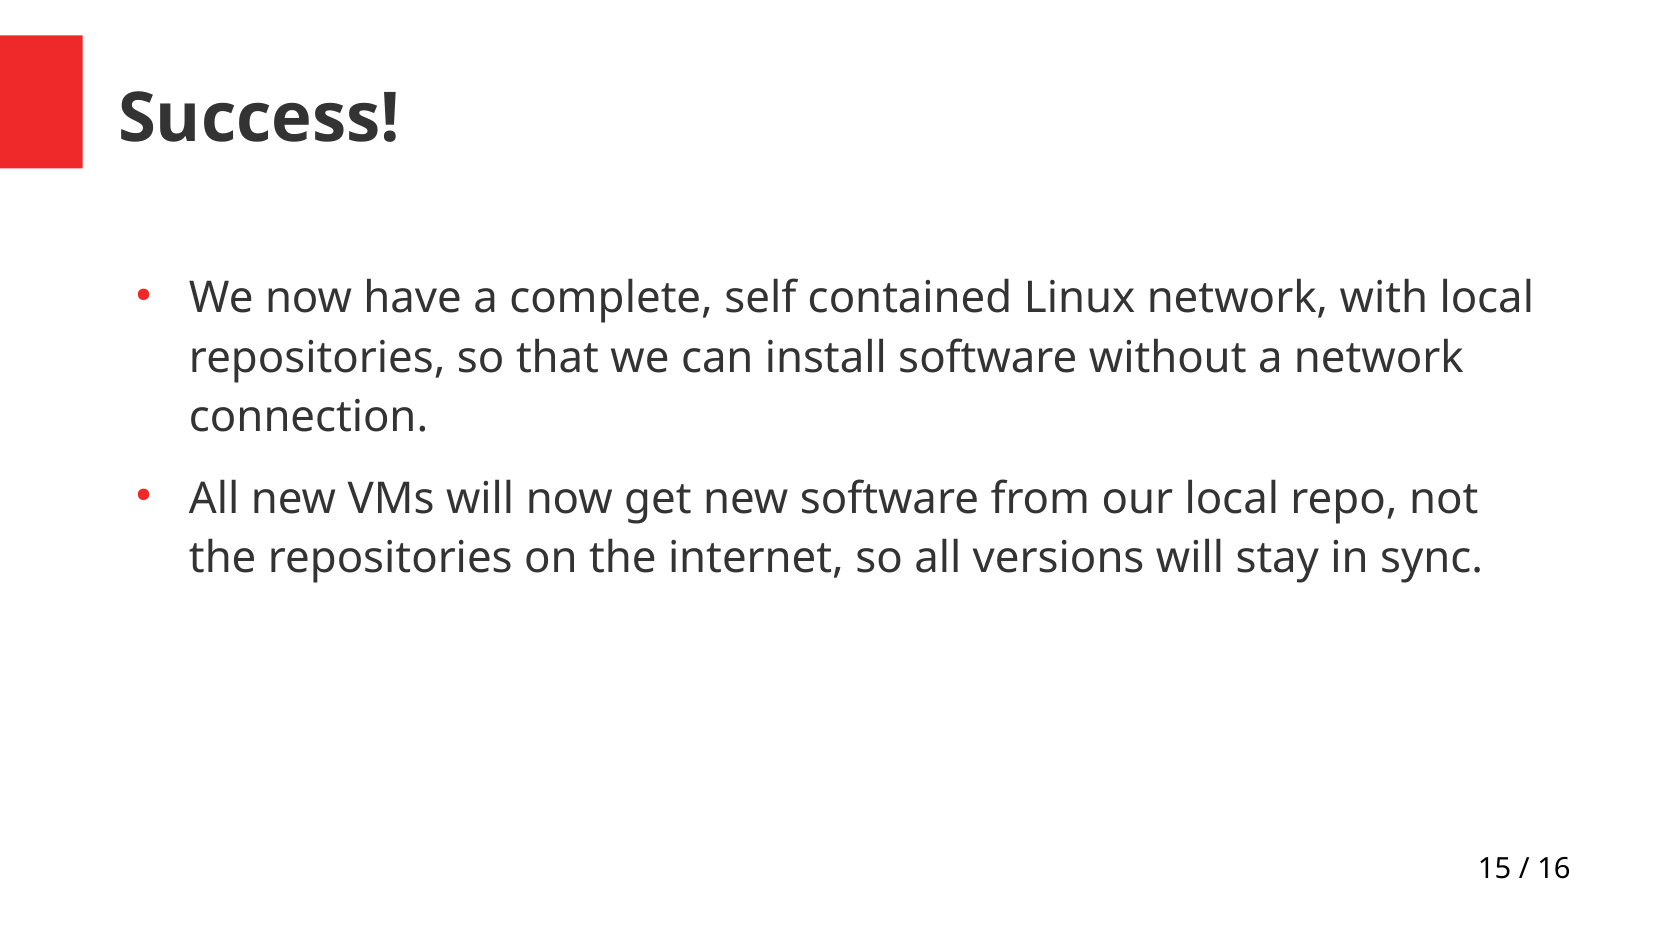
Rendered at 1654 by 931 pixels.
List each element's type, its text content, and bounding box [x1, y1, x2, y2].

title Success! [118, 37, 1571, 193]
list We now have a complete, self contained Linux network, with local repositories, so that we can install software without a network connection. All new VMs will now get new software from our local repo, not the repositories on the internet, so all versions will stay in sync. [118, 265, 1536, 806]
